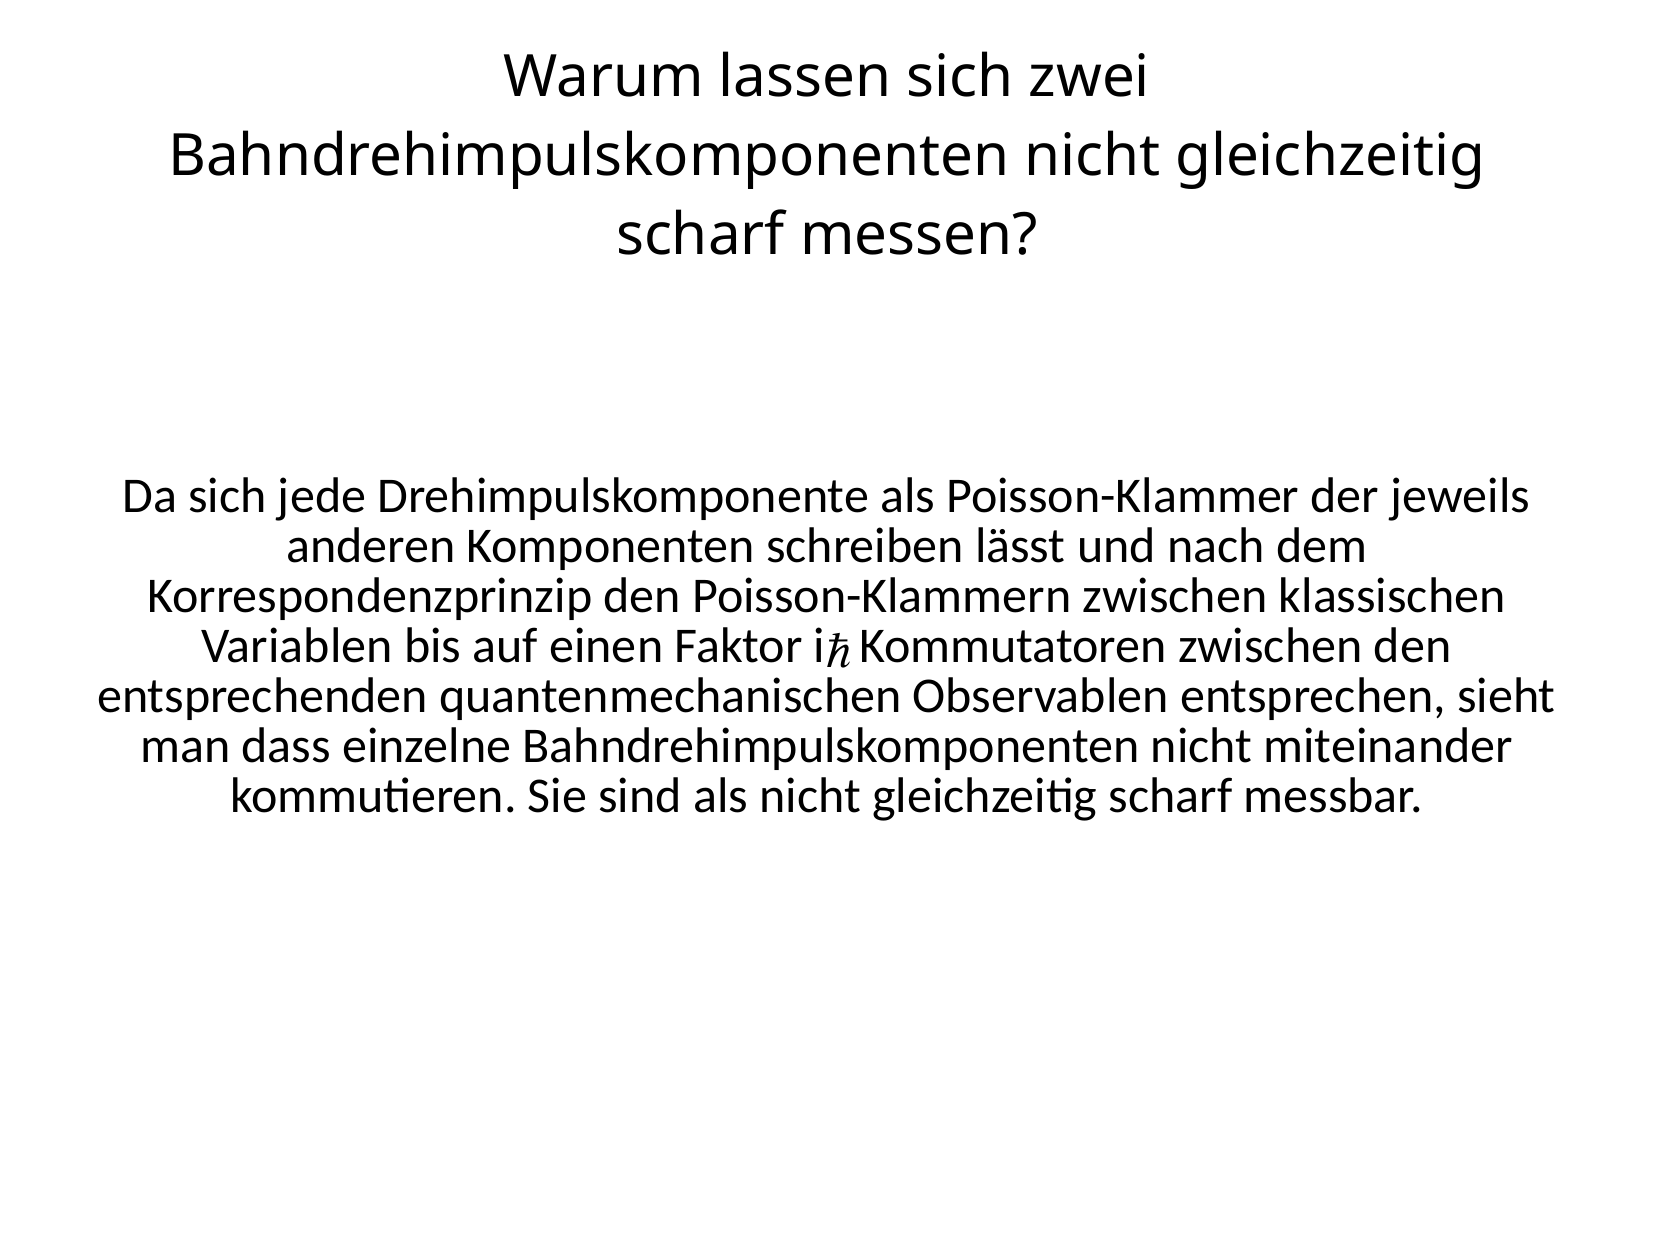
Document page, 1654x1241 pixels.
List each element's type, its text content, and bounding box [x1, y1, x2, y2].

subtitle Da sich jede Drehimpulskomponente als Poisson-Klammer der jeweils anderen Komponenten schreiben lässt und nach dem Korrespondenzprinzip den Poisson-Klammern zwischen klassischen Variablen bis auf einen Faktor i Kommutatoren zwischen den entsprechenden quantenmechanischen Observablen entsprechen, sieht man dass einzelne Bahndrehimpulskomponenten nicht miteinander kommutieren. Sie sind als nicht gleichzeitig scharf messbar. [82, 290, 1571, 1010]
title Warum lassen sich zwei Bahndrehimpulskomponenten nicht gleichzeitig scharf messen? [82, 49, 1571, 257]
chart [818, 626, 859, 677]
